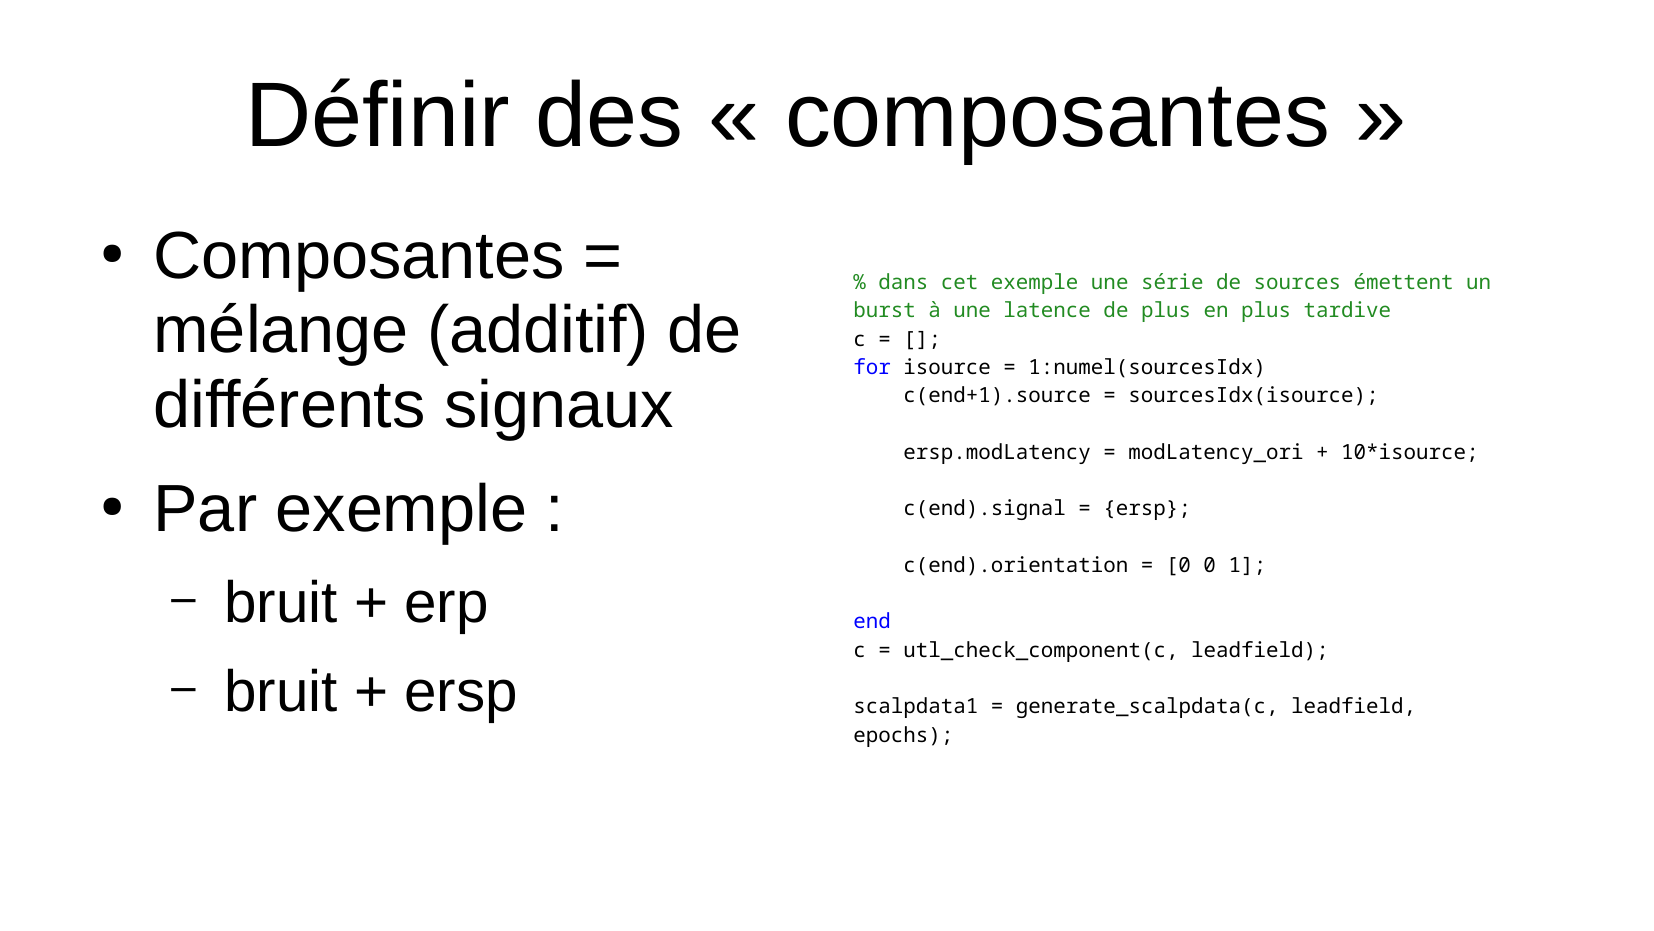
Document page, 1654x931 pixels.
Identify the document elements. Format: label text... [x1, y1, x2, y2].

text_box % dans cet exemple une série de sources émettent un burst à une latence de plus en plus tardive c = []; for isource = 1:numel(sourcesIdx) c(end+1).source = sourcesIdx(isource); ersp.modLatency = modLatency_ori + 10*isource; c(end).signal = {ersp}; c(end).orientation = [0 0 1]; end c = utl_check_component(c, leadfield); scalpdata1 = generate_scalpdata(c, leadfield, epochs); [838, 259, 1512, 780]
list Composantes = mélange (additif) de différents signaux Par exemple : bruit + erp bruit + ersp [82, 217, 809, 758]
title Définir des « composantes » [82, 37, 1571, 193]
